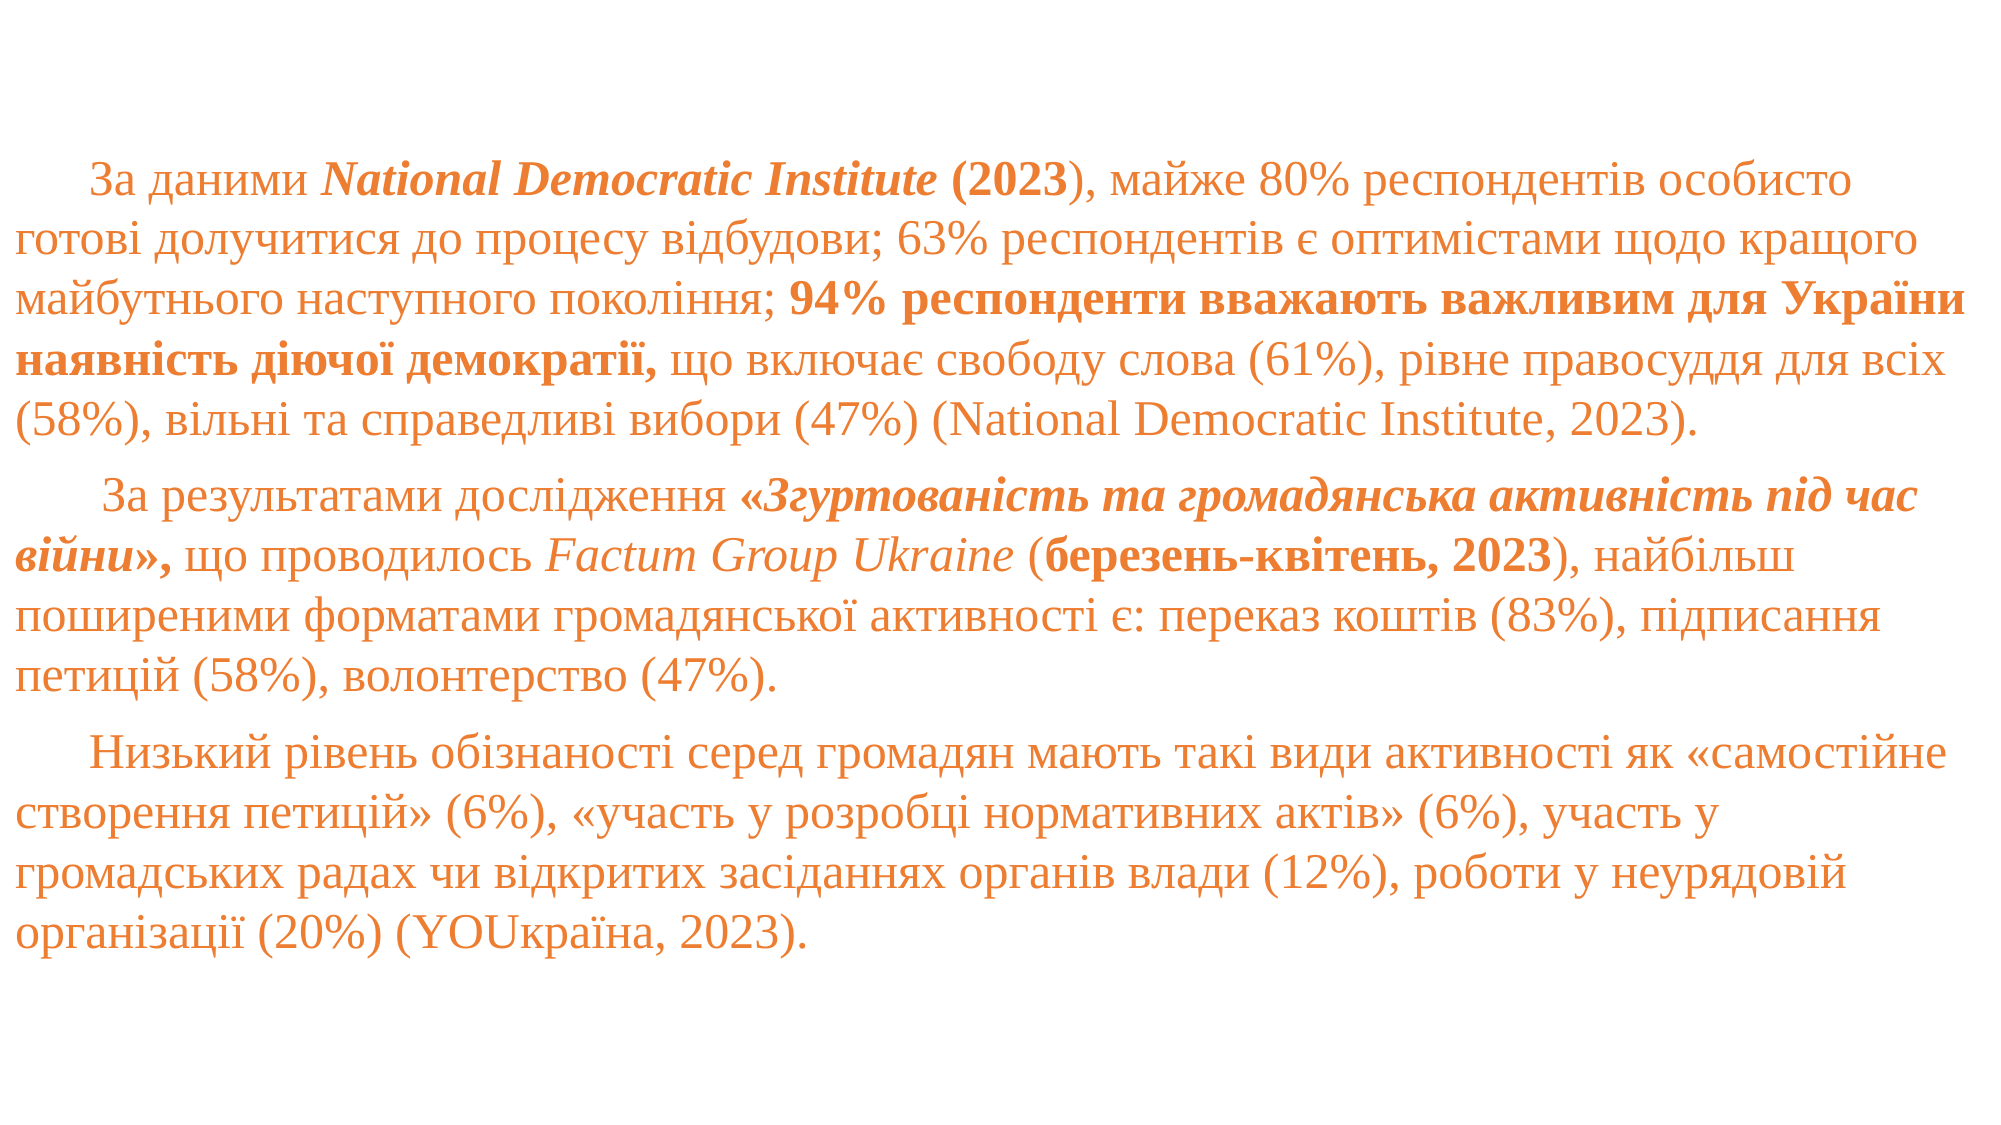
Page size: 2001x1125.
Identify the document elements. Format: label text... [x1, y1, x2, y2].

text_box За даними National Democratic Institute (2023), майже 80% респондентів особисто готові долучитися до процесу відбудови; 63% респондентів є оптимістами щодо кращого майбутнього наступного покоління; 94% респонденти вважають важливим для України наявність діючої демократії, що включає свободу слова (61%), рівне правосуддя для всіх (58%), вільні та справедливі вибори (47%) (National Democratic Institute, 2023). За результатами дослідження «Згуртованість та громадянська активність під час війни», що проводилось Factum Group Ukraine (березень-квітень, 2023), найбільш поширеними форматами громадянської активності є: переказ коштів (83%), підписання петицій (58%), волонтерство (47%). Низький рівень обізнаності серед громадян мають такі види активності як «самостійне створення петицій» (6%), «участь у розробці нормативних актів» (6%), участь у громадських радах чи відкритих засіданнях органів влади (12%), роботи у неурядовій організації (20%) (YOUкраїна, 2023). [0, 137, 2000, 1071]
